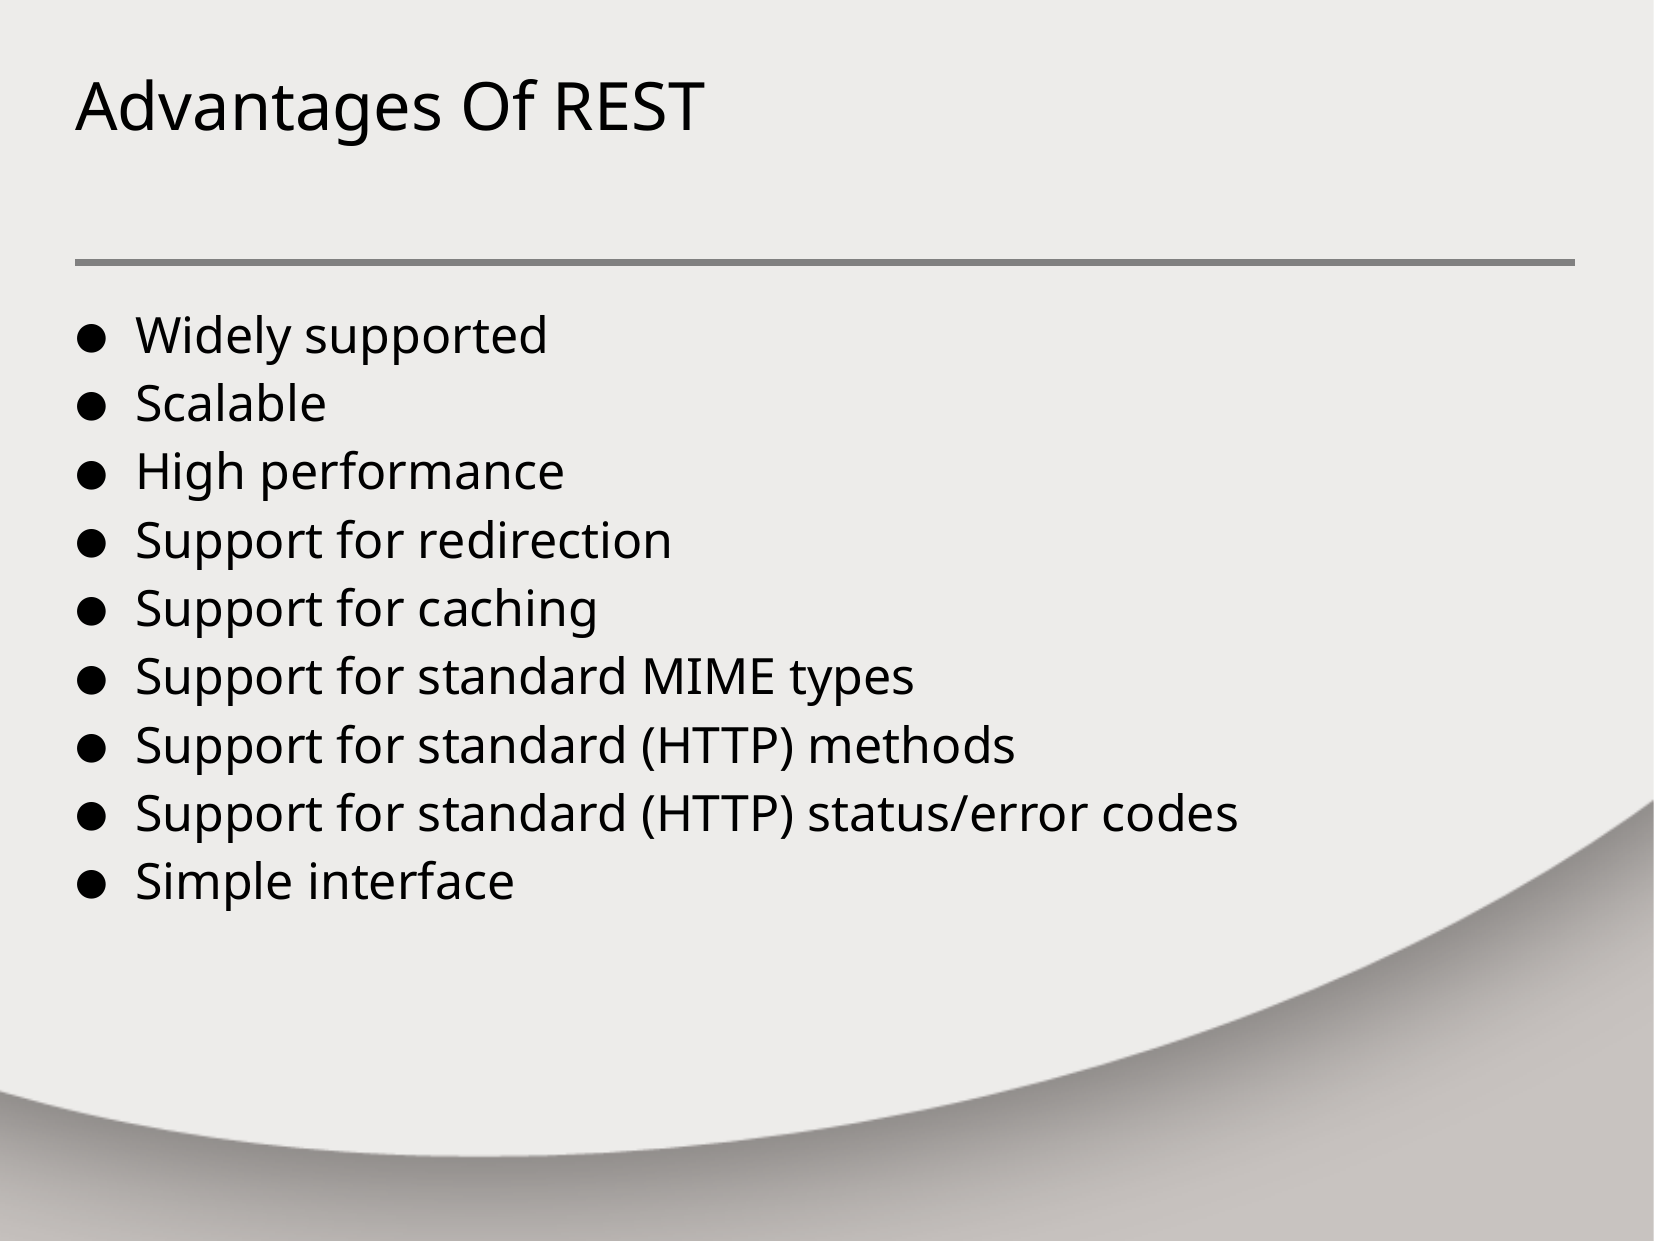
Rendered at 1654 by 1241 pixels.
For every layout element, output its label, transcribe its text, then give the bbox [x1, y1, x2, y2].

title Advantages Of REST [75, 75, 1576, 226]
picture [0, 0, 1654, 1241]
list Widely supported Scalable High performance Support for redirection Support for caching Support for standard MIME types Support for standard (HTTP) methods Support for standard (HTTP) status/error codes Simple interface [75, 300, 1576, 1163]
